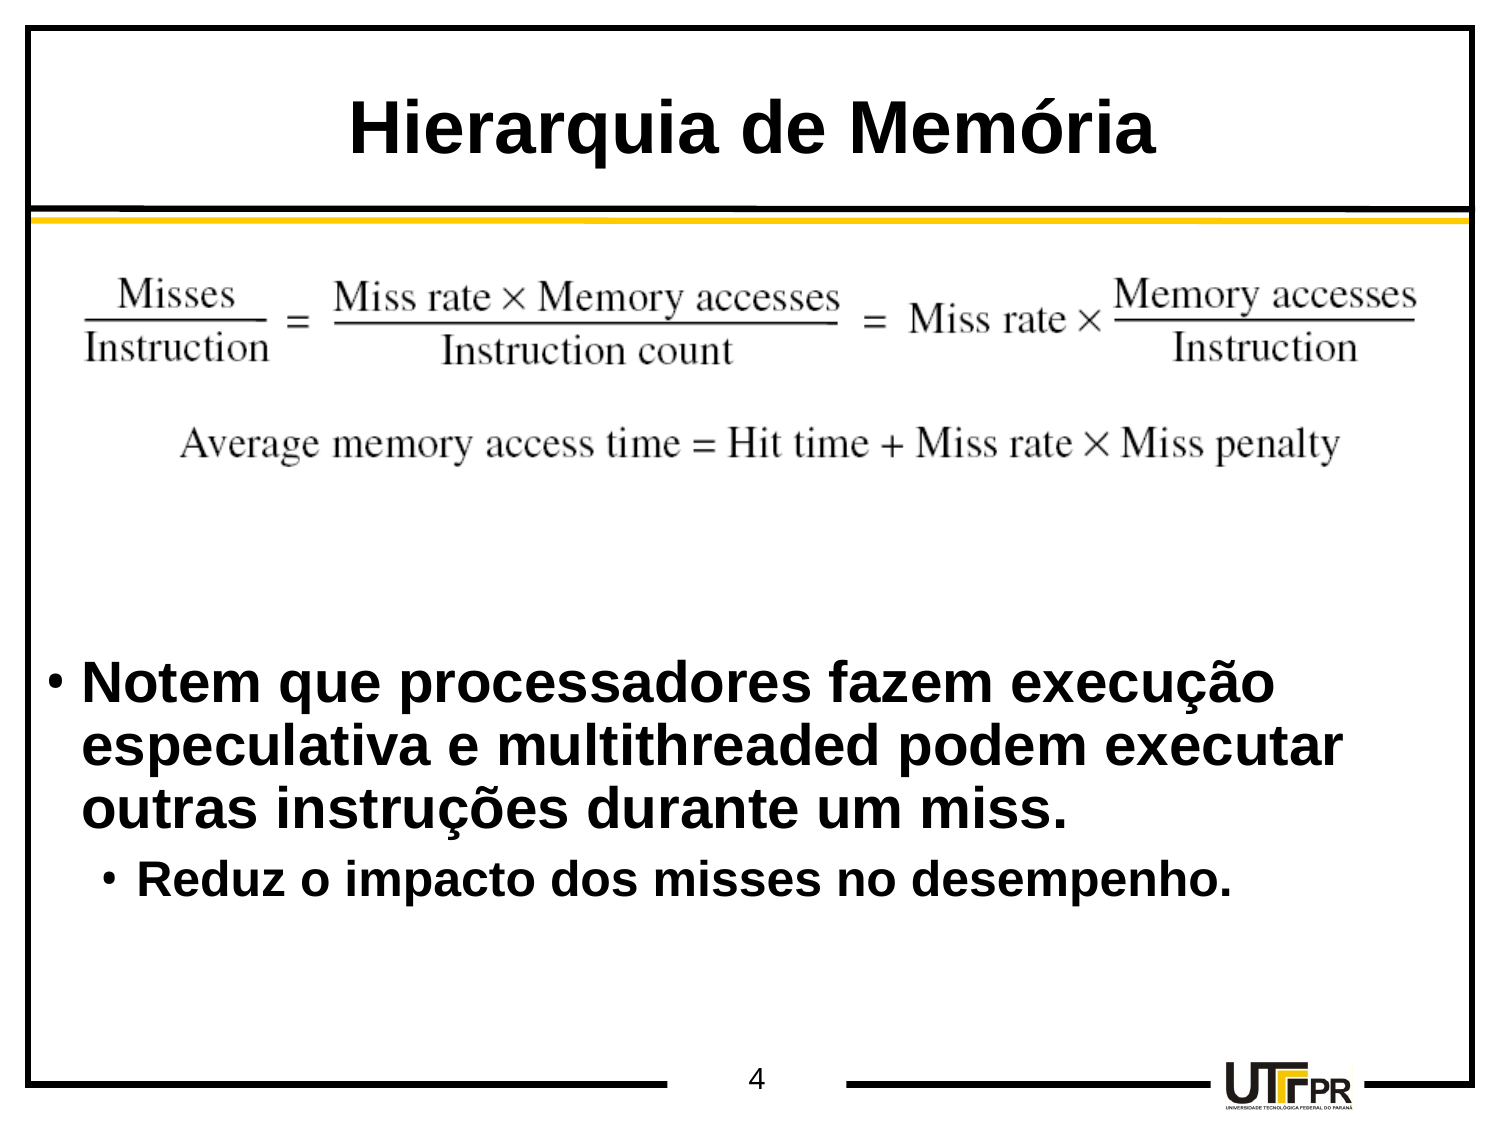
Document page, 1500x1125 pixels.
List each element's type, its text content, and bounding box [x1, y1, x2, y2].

title Hierarquia de Memória [29, 85, 1477, 180]
picture [164, 408, 1355, 483]
picture [1225, 1065, 1353, 1110]
list Notem que processadores fazem execução especulativa e multithreaded podem executar outras instruções durante um miss. Reduz o impacto dos misses no desempenho. [29, 225, 1469, 1065]
picture [64, 231, 1454, 396]
